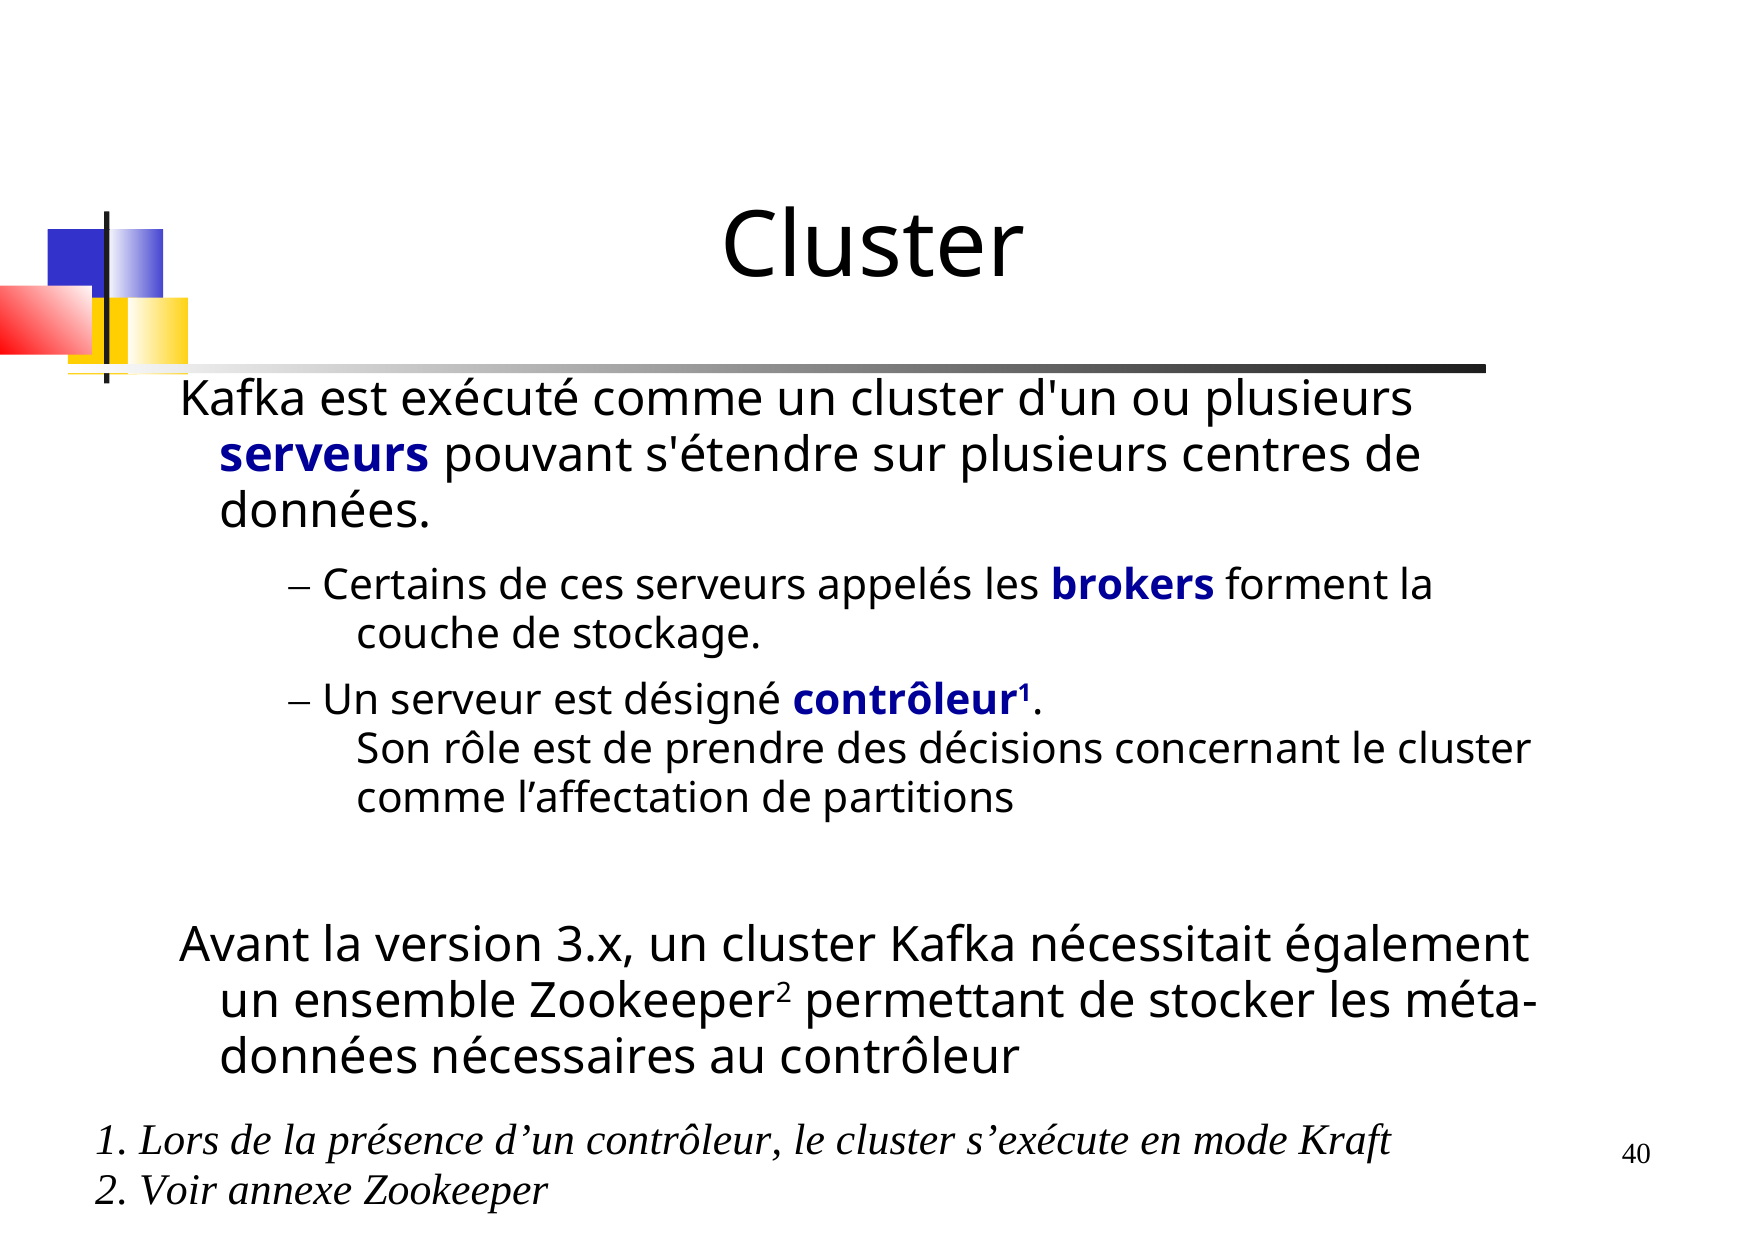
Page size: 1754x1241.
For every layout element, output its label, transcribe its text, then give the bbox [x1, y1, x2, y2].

text_box 1. Lors de la présence d’un contrôleur, le cluster s’exécute en mode Kraft 2. Voir annexe Zookeeper [80, 1107, 1419, 1222]
list Kafka est exécuté comme un cluster d'un ou plusieurs serveurs pouvant s'étendre sur plusieurs centres de données. Certains de ces serveurs appelés les brokers forment la couche de stockage. Un serveur est désigné contrôleur1. Son rôle est de prendre des décisions concernant le cluster comme l’affectation de partitions Avant la version 3.x, un cluster Kafka nécessitait également un ensemble Zookeeper2 permettant de stocker les méta-données nécessaires au contrôleur [179, 371, 1567, 1091]
title Cluster [179, 139, 1567, 351]
